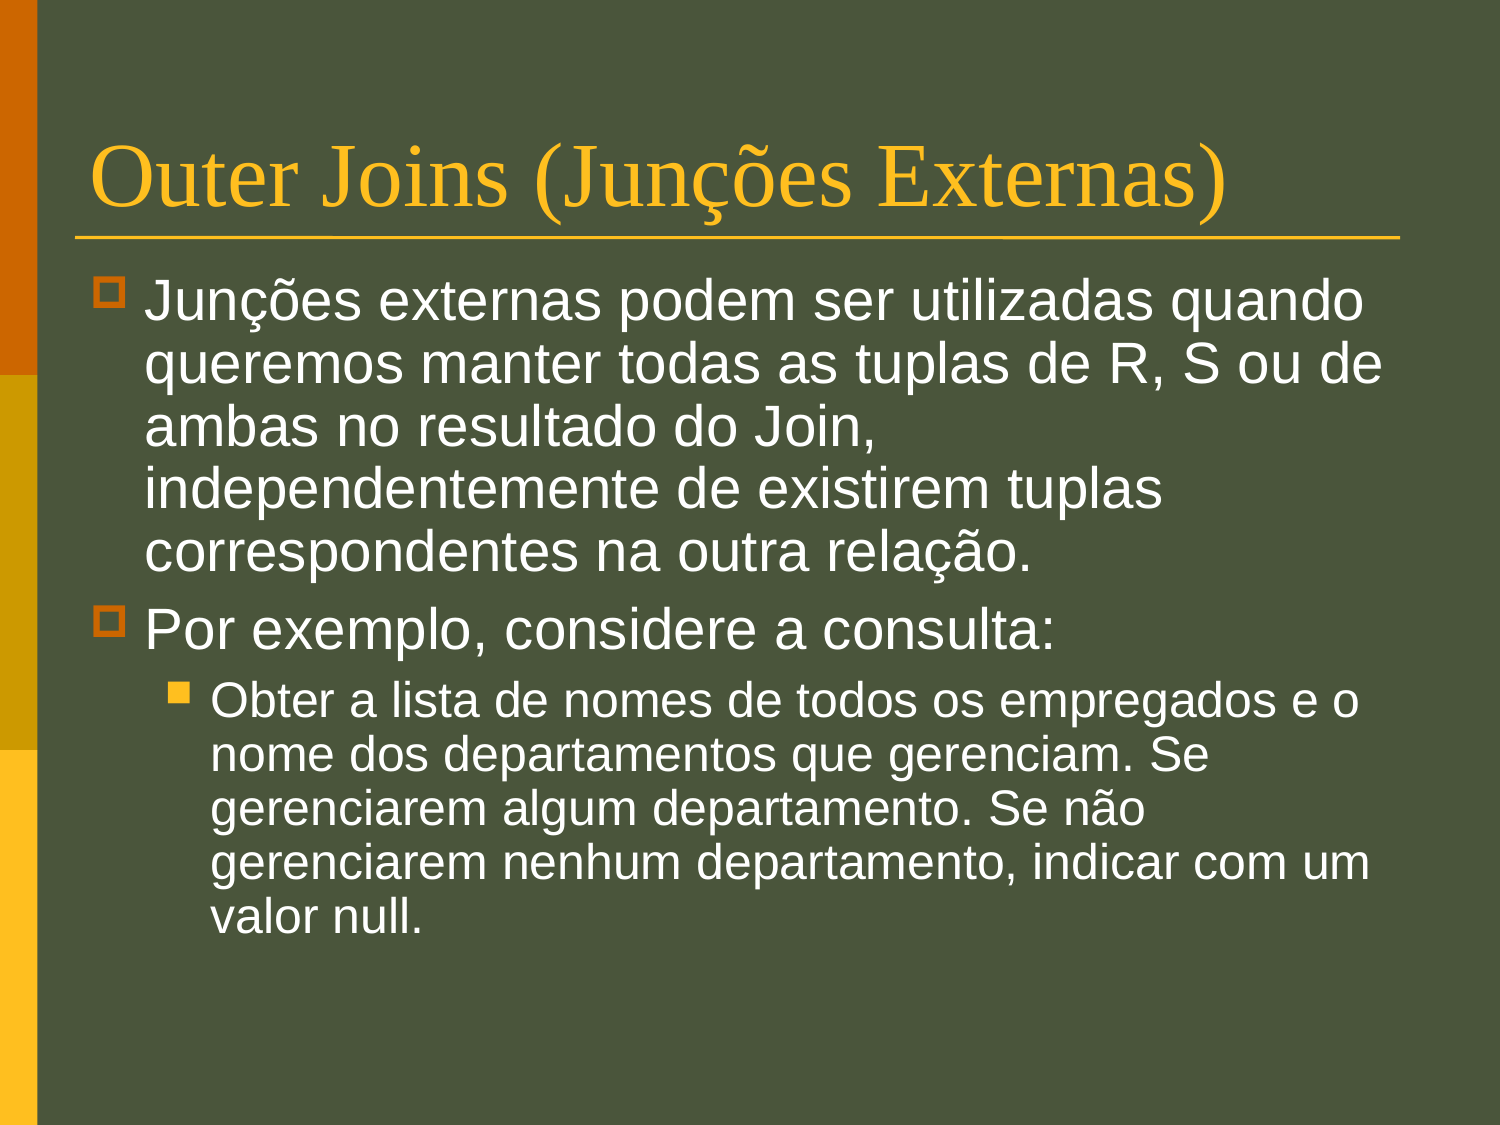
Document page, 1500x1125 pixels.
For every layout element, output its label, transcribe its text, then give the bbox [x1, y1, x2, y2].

title Outer Joins (Junções Externas)‏ [75, 45, 1426, 233]
list Junções externas podem ser utilizadas quando queremos manter todas as tuplas de R, S ou de ambas no resultado do Join, independentemente de existirem tuplas correspondentes na outra relação. Por exemplo, considere a consulta: Obter a lista de nomes de todos os empregados e o nome dos departamentos que gerenciam. Se gerenciarem algum departamento. Se não gerenciarem nenhum departamento, indicar com um valor null. [75, 262, 1426, 1006]
